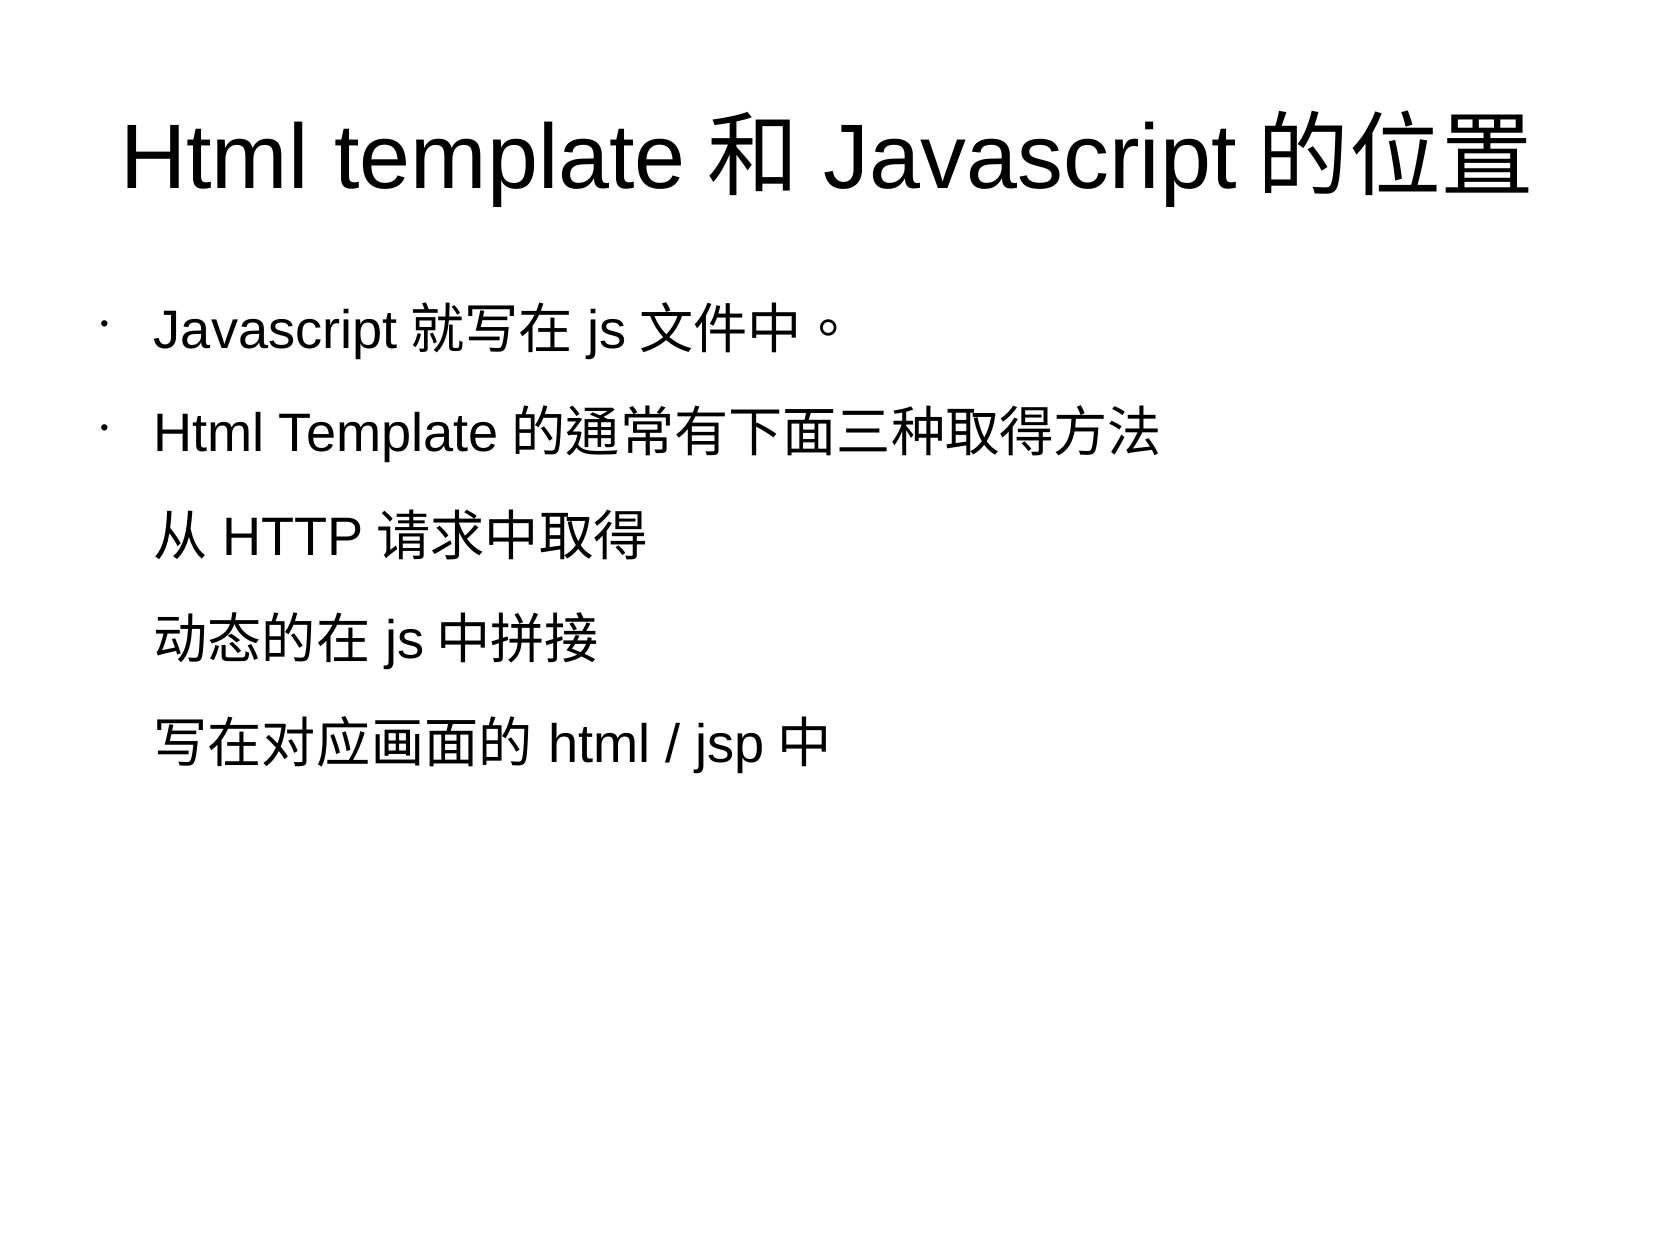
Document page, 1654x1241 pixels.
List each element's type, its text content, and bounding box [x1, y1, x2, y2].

list Javascript就写在js文件中。 Html Template的通常有下面三种取得方法 从HTTP请求中取得 动态的在js中拼接 写在对应画面的html / jsp中 [82, 290, 1571, 1109]
title Html template和Javascript的位置 [82, 49, 1571, 257]
